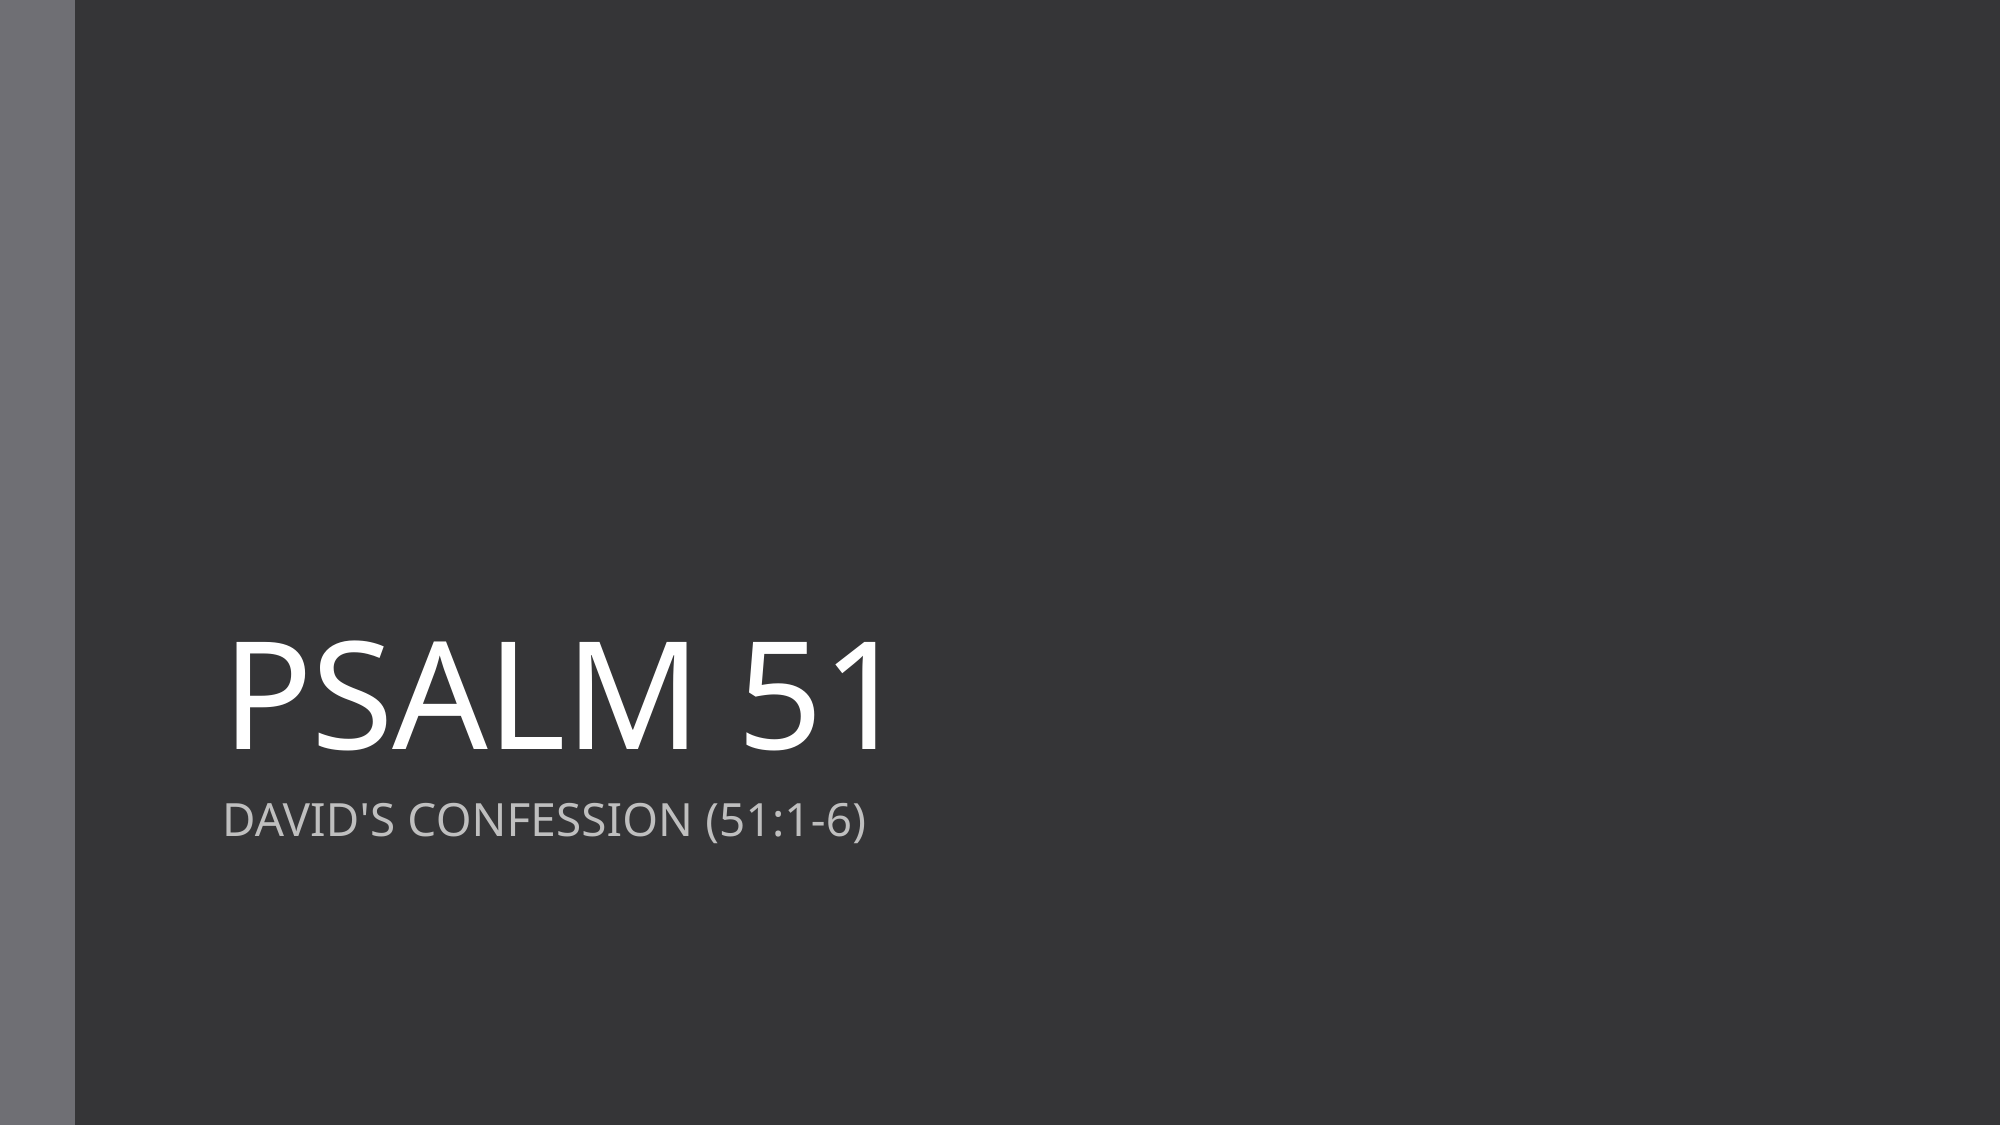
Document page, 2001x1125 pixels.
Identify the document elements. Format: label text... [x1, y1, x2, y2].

subtitle DAVID'S CONFESSION (51:1-6) [206, 787, 1752, 1066]
title PSALM 51 [206, 124, 1752, 787]
